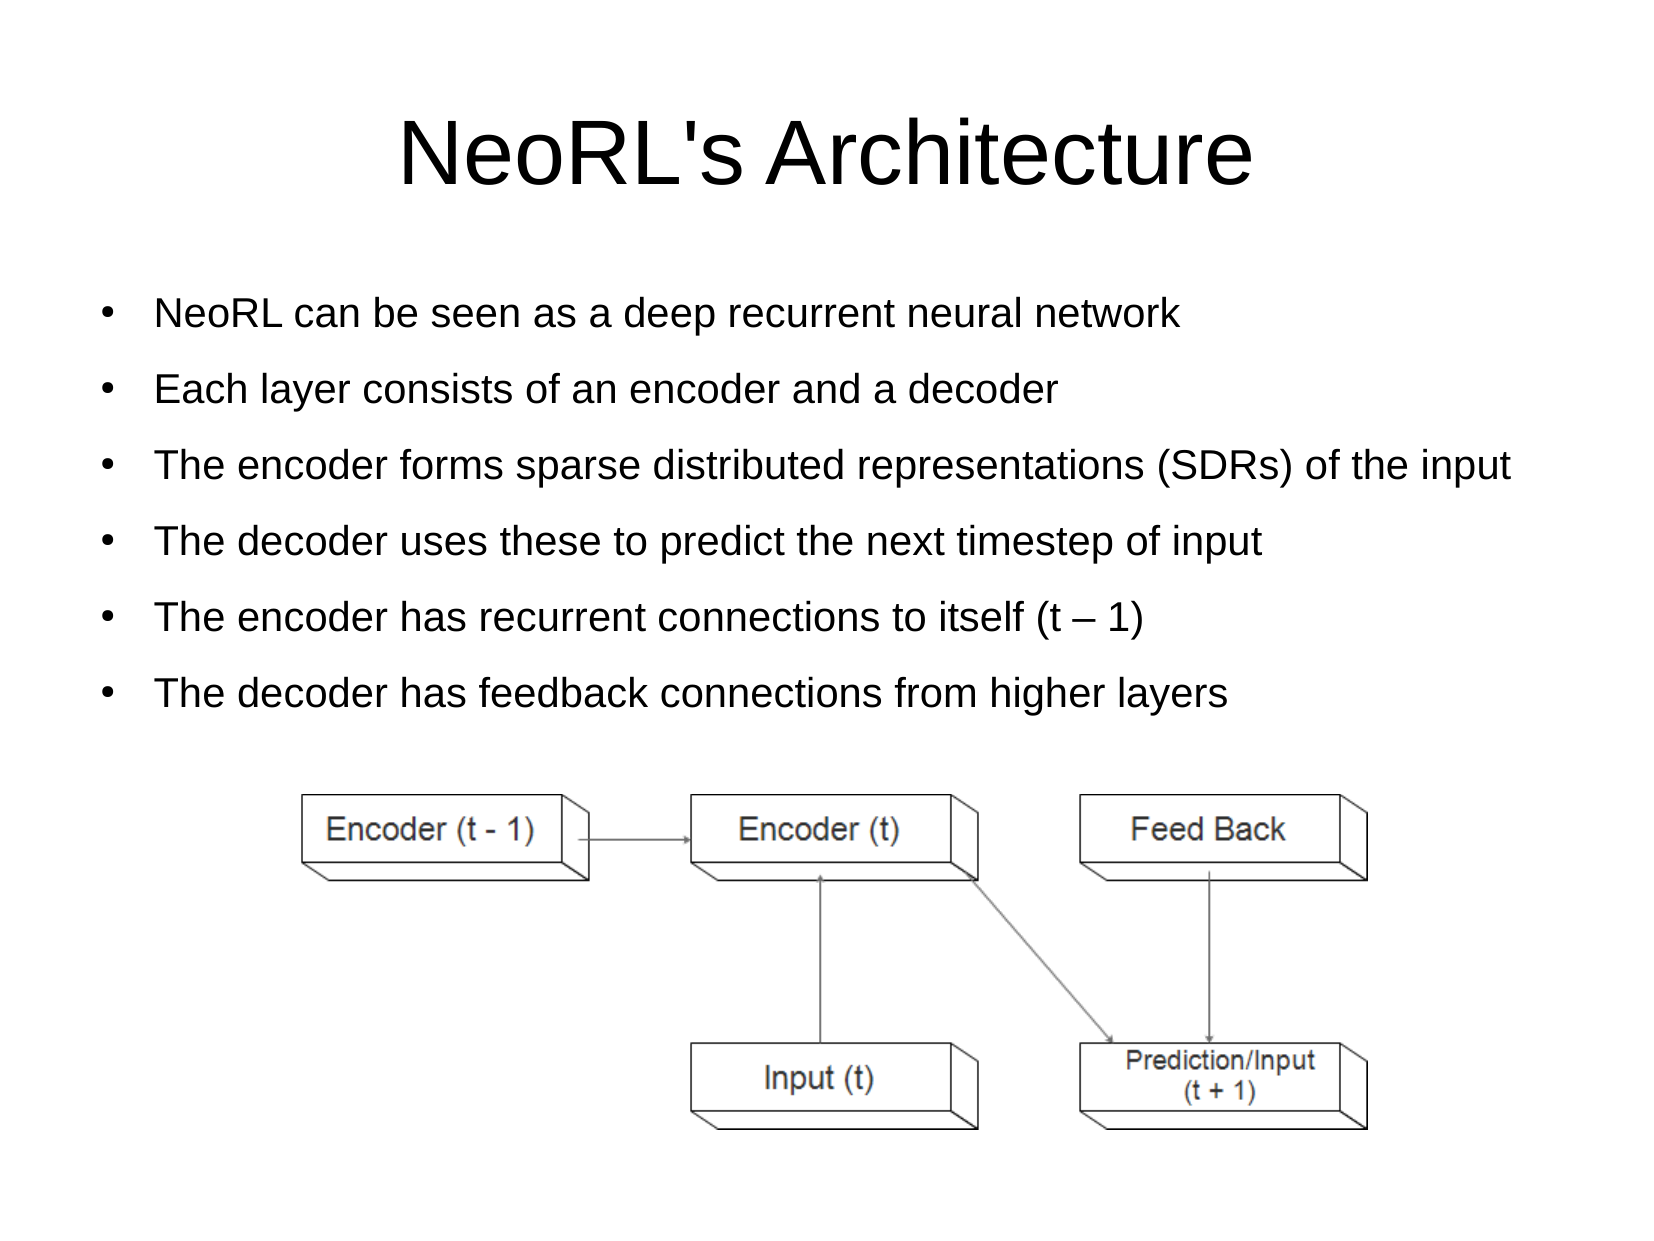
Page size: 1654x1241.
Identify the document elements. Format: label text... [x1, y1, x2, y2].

list NeoRL can be seen as a deep recurrent neural network Each layer consists of an encoder and a decoder The encoder forms sparse distributed representations (SDRs) of the input The decoder uses these to predict the next timestep of input The encoder has recurrent connections to itself (t – 1) The decoder has feedback connections from higher layers [82, 290, 1561, 719]
picture [300, 794, 1368, 1130]
title NeoRL's Architecture [82, 49, 1571, 257]
